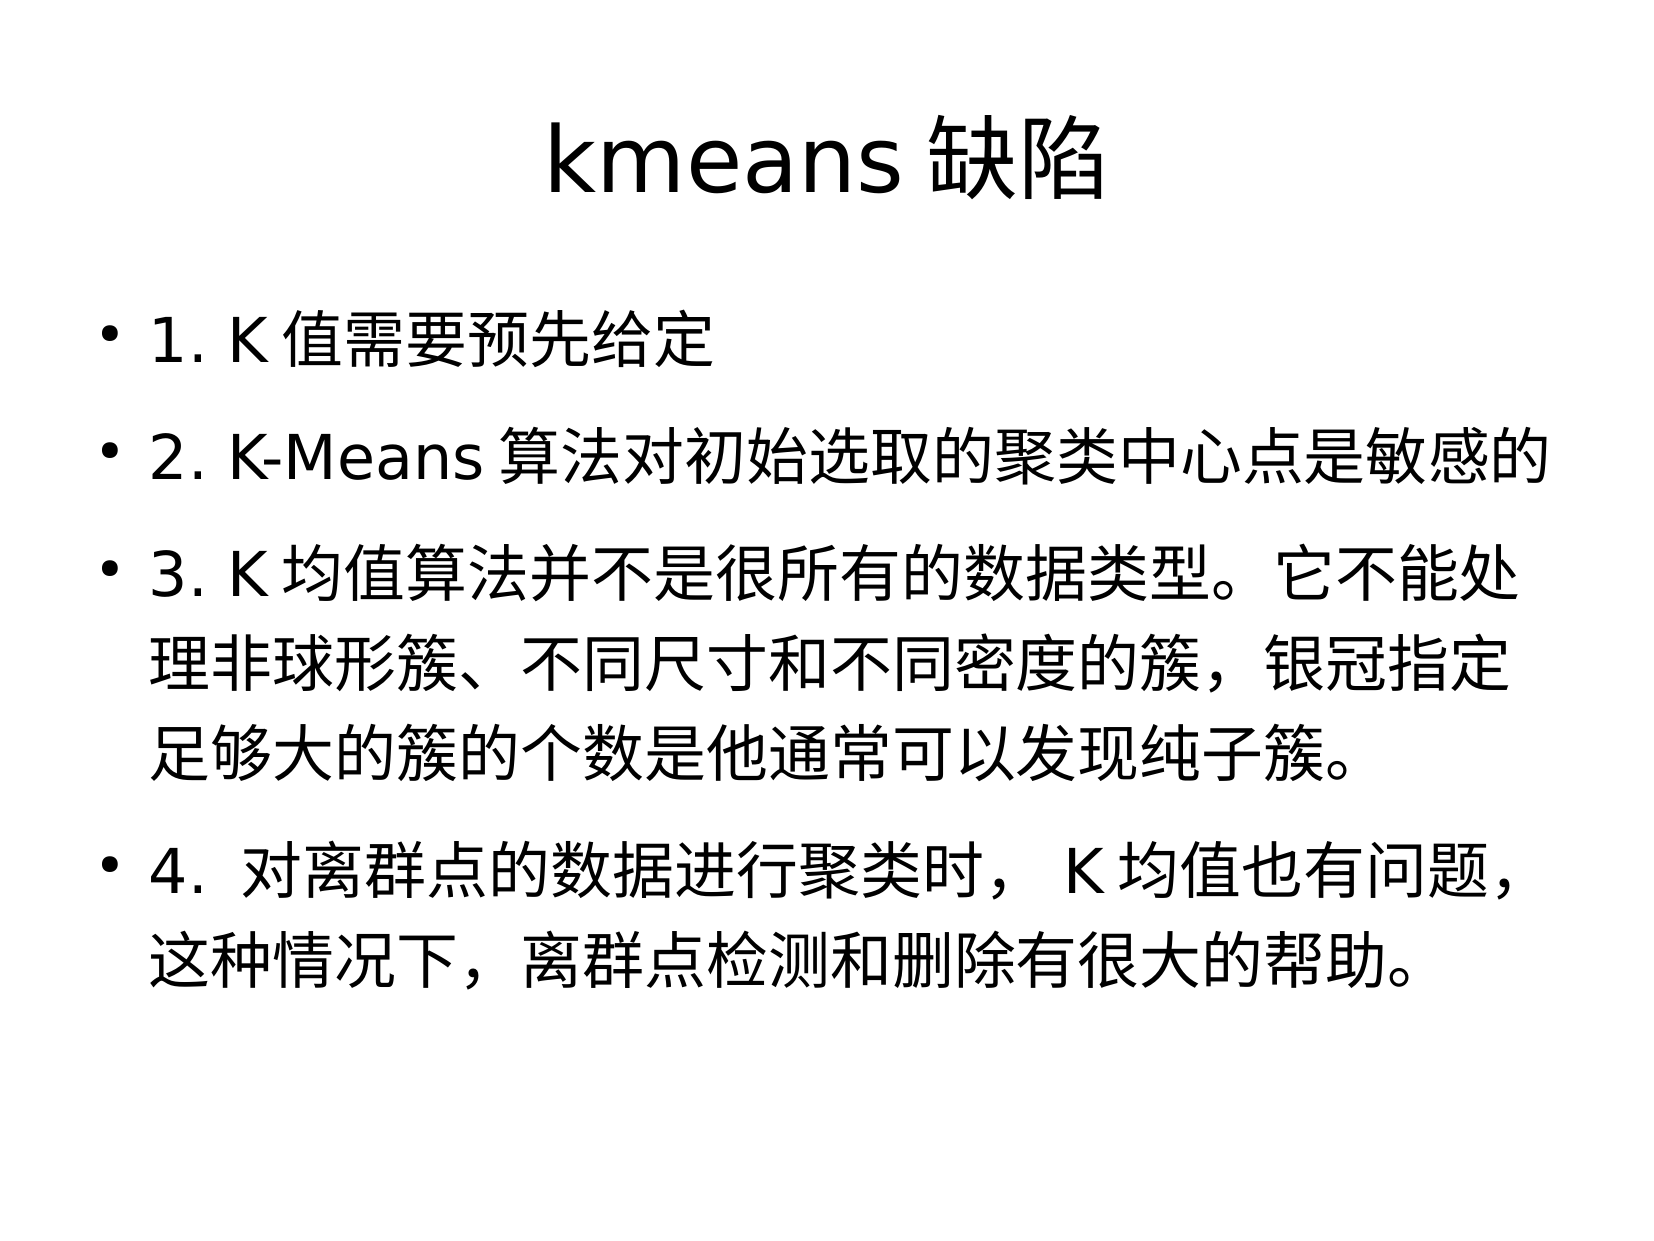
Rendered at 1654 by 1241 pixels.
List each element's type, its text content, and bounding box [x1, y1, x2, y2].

title kmeans缺陷 [82, 49, 1571, 257]
list 1. K值需要预先给定 2. K-Means算法对初始选取的聚类中心点是敏感的 3. K均值算法并不是很所有的数据类型。它不能处理非球形簇、不同尺寸和不同密度的簇，银冠指定足够大的簇的个数是他通常可以发现纯子簇。 4. 对离群点的数据进行聚类时，K均值也有问题，这种情况下，离群点检测和删除有很大的帮助。 [82, 290, 1571, 1010]
